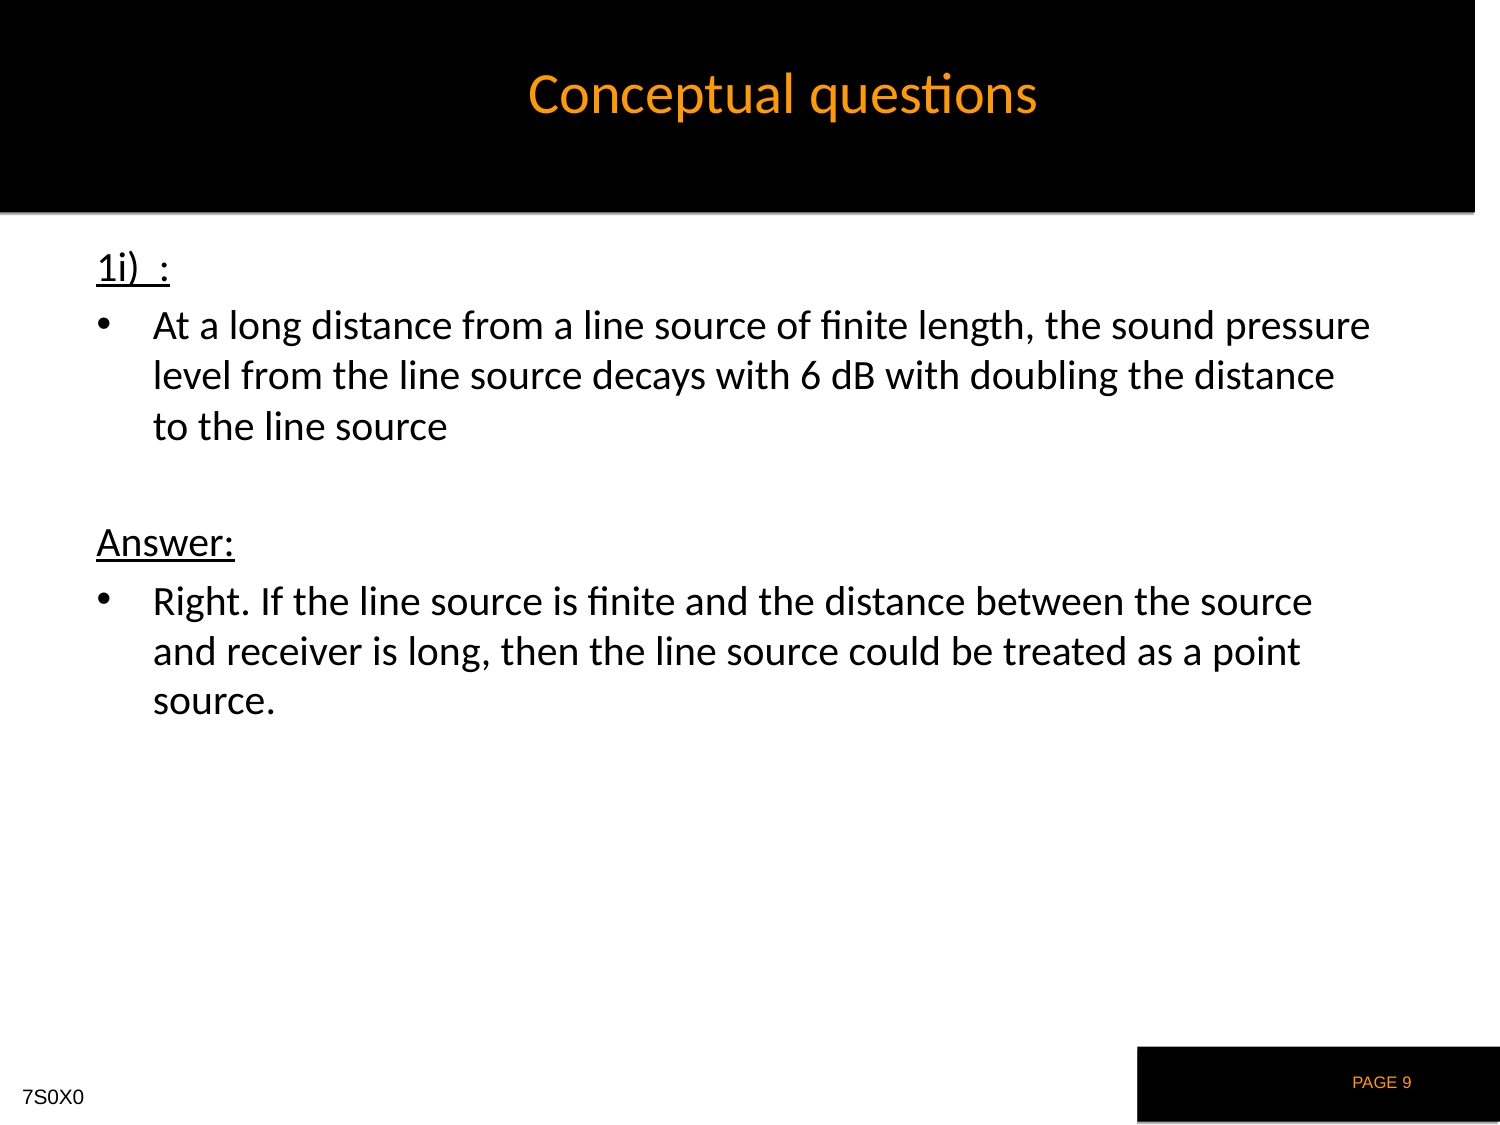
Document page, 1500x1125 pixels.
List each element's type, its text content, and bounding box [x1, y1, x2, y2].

text_box [0, 0, 1475, 213]
text_box Conceptual questions [125, 48, 1442, 200]
list 1i) : At a long distance from a line source of finite length, the sound pressure level from the line source decays with 6 dB with doubling the distance to the line source Answer: Right. If the line source is finite and the distance between the source and receiver is long, then the line source could be treated as a point source. [81, 232, 1394, 882]
text_box 7S0X0 [22, 1080, 613, 1112]
text_box [1137, 1046, 1500, 1122]
text_box PAGE 9 [1352, 1066, 1453, 1098]
